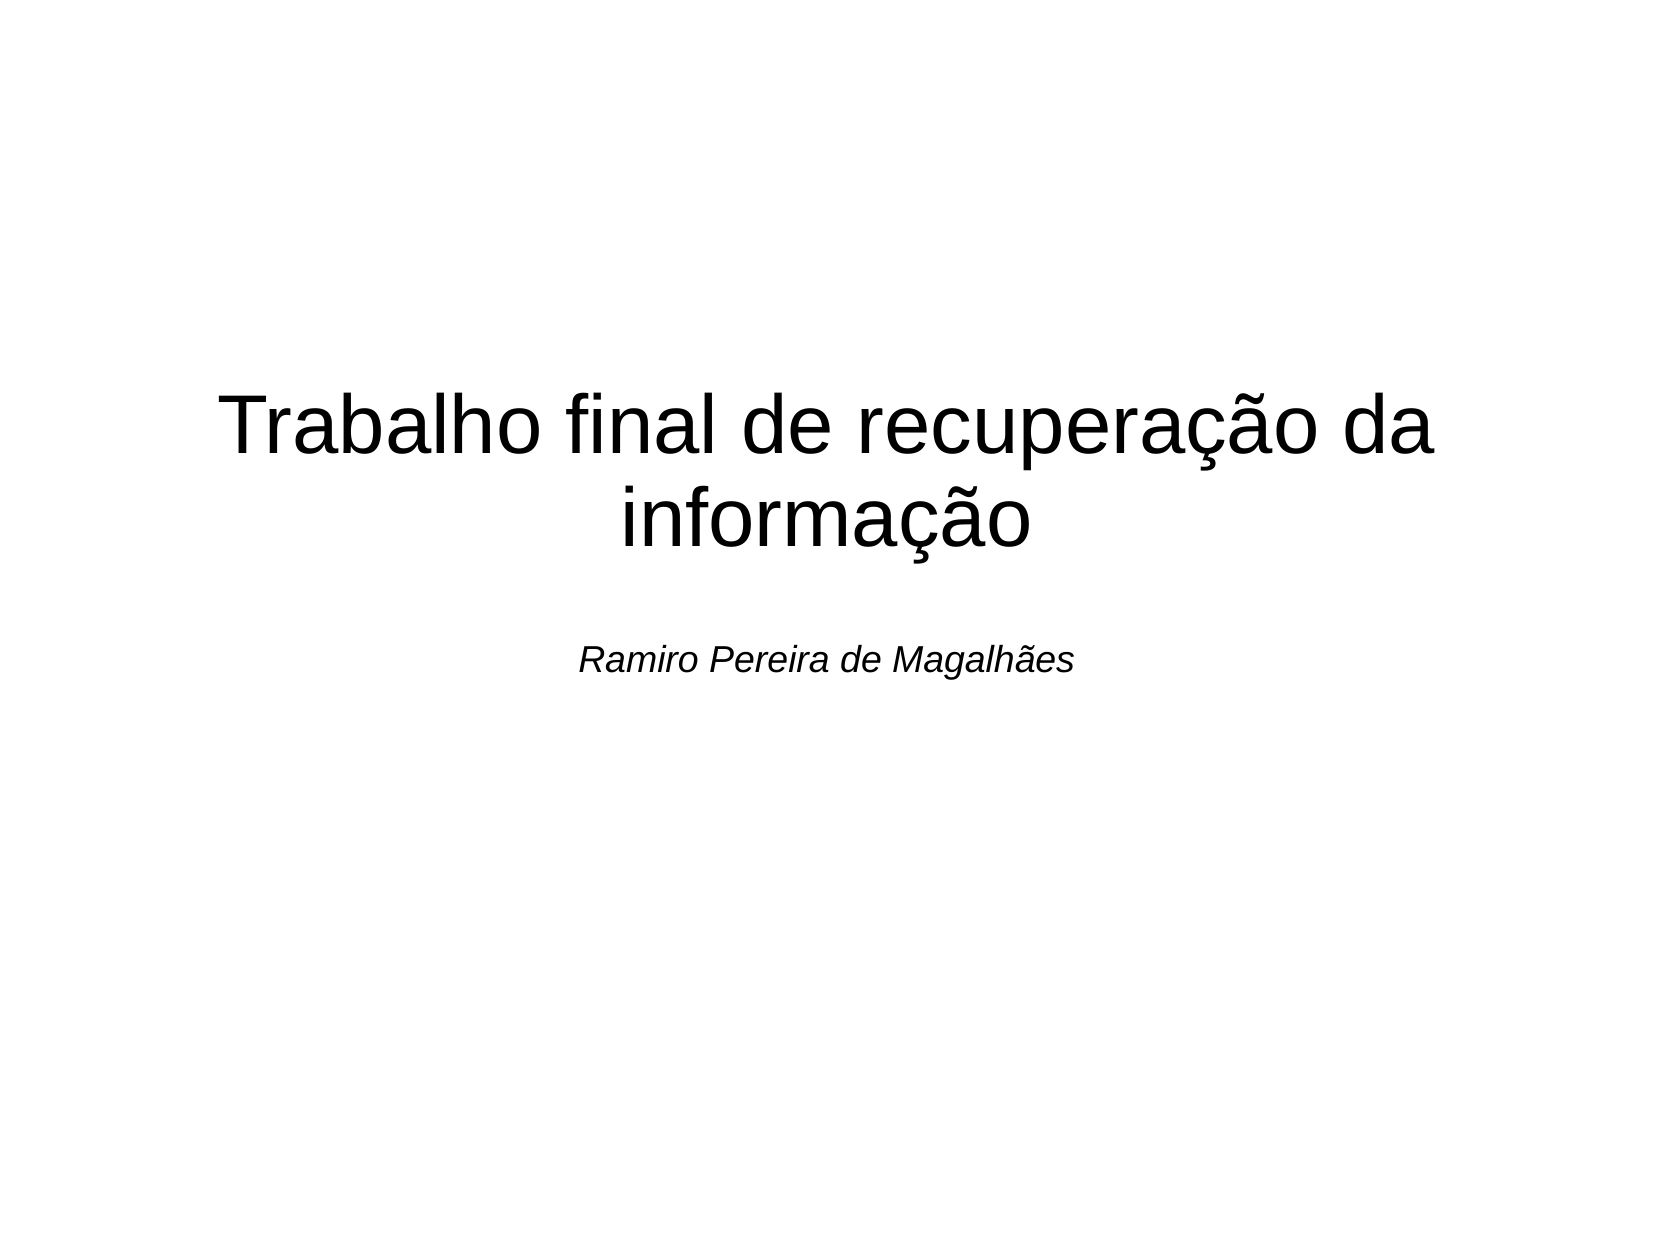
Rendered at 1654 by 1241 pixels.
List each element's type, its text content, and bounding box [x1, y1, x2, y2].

subtitle Trabalho final de recuperação da informação Ramiro Pereira de Magalhães [82, 49, 1571, 1010]
